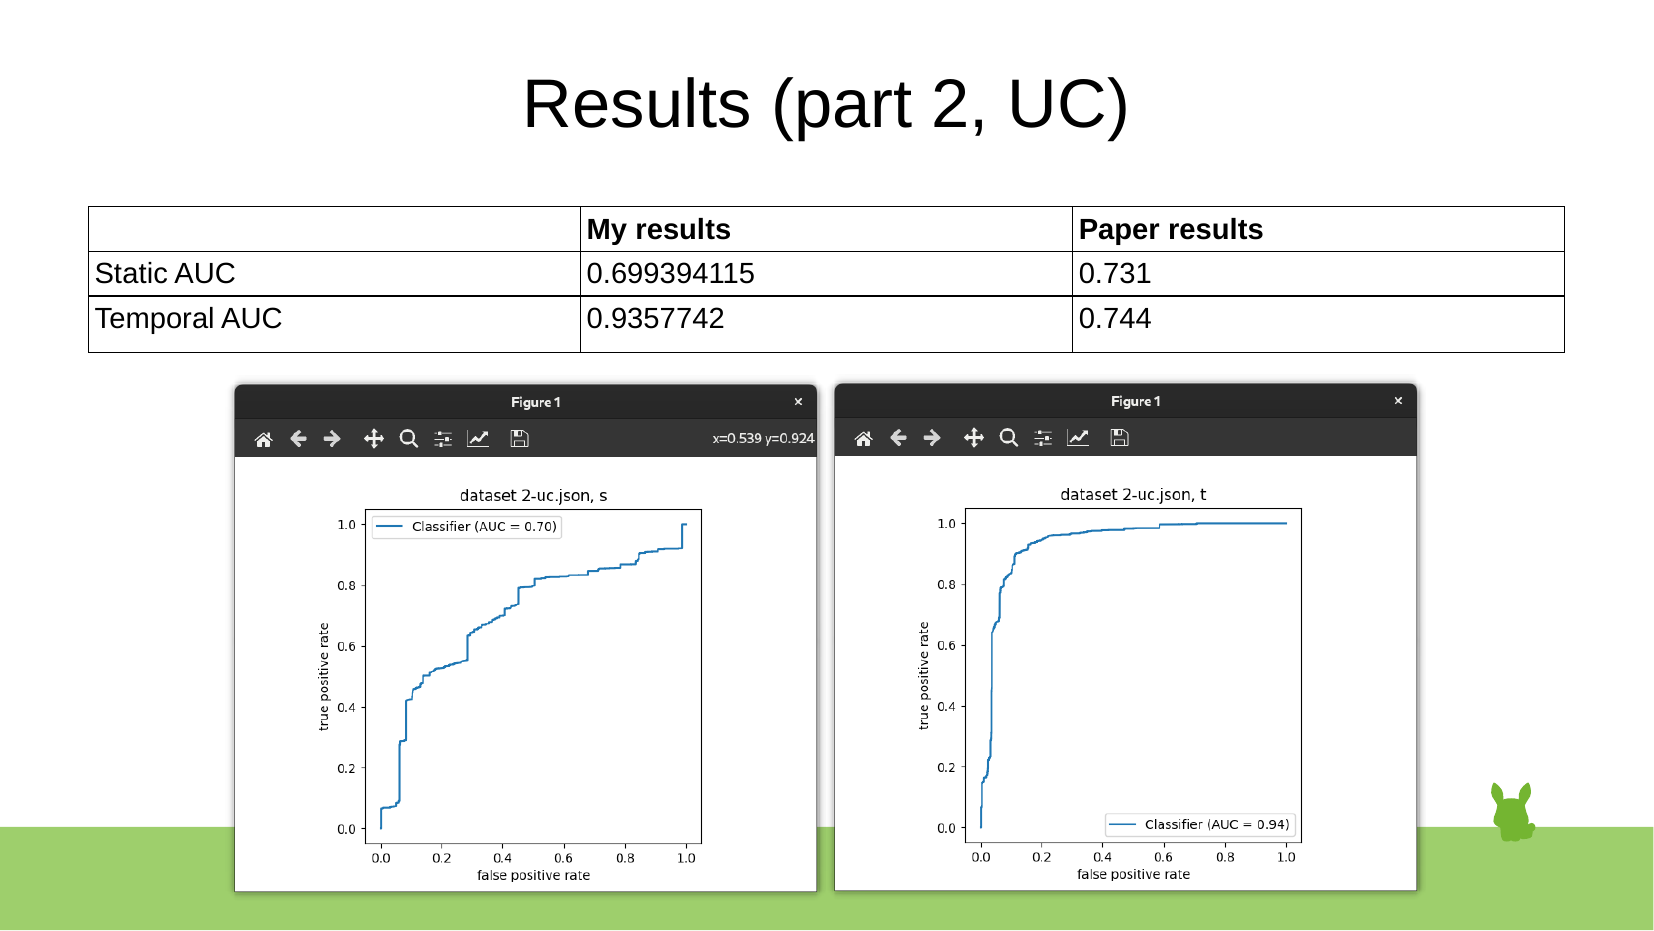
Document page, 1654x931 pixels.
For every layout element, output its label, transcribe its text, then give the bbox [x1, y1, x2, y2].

table_cell Temporal AUC [89, 297, 580, 352]
table_header Paper results [1073, 207, 1564, 251]
table_cell 0.744 [1073, 297, 1564, 352]
title Results (part 2, UC) [88, 29, 1565, 178]
table_cell 0.731 [1073, 252, 1564, 295]
picture [225, 374, 1426, 901]
table_cell Static AUC [89, 252, 580, 295]
table_header My results [581, 207, 1072, 251]
table_header [89, 207, 580, 251]
table_cell 0.9357742 [581, 297, 1072, 352]
table_cell 0.699394115 [581, 252, 1072, 295]
